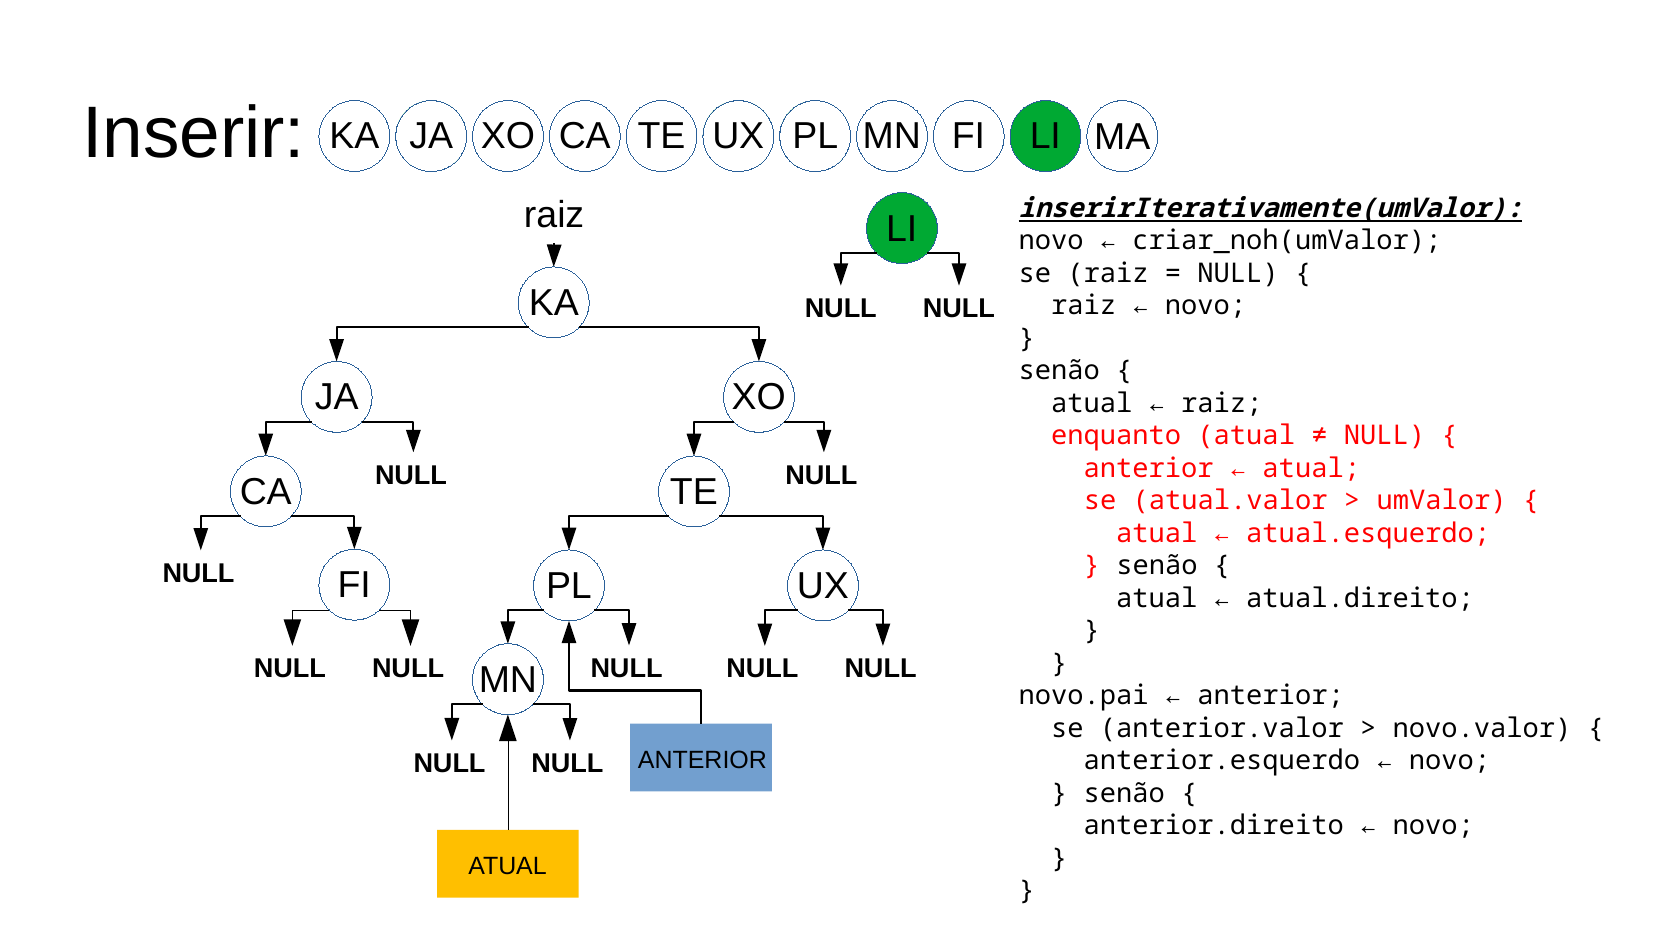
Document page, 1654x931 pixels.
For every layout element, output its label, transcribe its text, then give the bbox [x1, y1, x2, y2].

text_box NULL [770, 452, 878, 498]
title Inserir: [82, 54, 1571, 211]
text_box CA [230, 455, 302, 527]
text_box NULL [147, 550, 254, 596]
text_box [630, 723, 772, 738]
text_box raiz [509, 186, 600, 244]
text_box ANTERIOR [623, 738, 784, 782]
text_box NULL [829, 645, 937, 691]
text_box NULL [575, 645, 683, 689]
text_box [437, 829, 579, 898]
text_box MN [856, 100, 928, 172]
text_box NULL [908, 285, 1010, 331]
text_box [630, 782, 772, 792]
text_box [1051, 437, 1134, 508]
text_box NULL [360, 452, 467, 498]
text_box KA [318, 100, 390, 172]
text_box LI [1010, 100, 1081, 172]
text_box XO [472, 100, 544, 172]
text_box NULL [398, 740, 505, 786]
text_box ATUAL [453, 844, 567, 888]
text_box TE [626, 100, 697, 172]
text_box MN [472, 643, 544, 715]
text_box [744, 118, 786, 212]
text_box PL [533, 549, 605, 621]
text_box inserirIterativamente(umValor): novo ← criar_noh(umValor); se (raiz = NULL) { raiz ← novo; } senão { atual ← raiz; enquanto (atual ≠ NULL) { anterior ← atual; se (atual.valor > umValor) { atual ← atual.esquerdo; } senão { atual ← atual.direito; } } novo.pai ← anterior; se (anterior.valor > novo.valor) { anterior.esquerdo ← novo; } senão { anterior.direito ← novo; } } [1003, 182, 1654, 931]
text_box KA [518, 266, 590, 338]
text_box NULL [357, 645, 464, 691]
text_box JA [301, 361, 373, 433]
text_box CA [549, 100, 621, 172]
text_box TE [658, 455, 730, 527]
text_box NULL [516, 740, 624, 786]
text_box NULL [239, 645, 346, 691]
text_box FI [318, 549, 390, 621]
text_box LI [866, 192, 938, 264]
text_box XO [723, 361, 795, 433]
text_box MA [1086, 100, 1158, 172]
text_box PL [779, 100, 851, 172]
text_box NULL [711, 645, 818, 691]
text_box NULL [790, 285, 892, 331]
text_box UX [702, 100, 774, 172]
text_box FI [933, 100, 1005, 172]
text_box JA [395, 100, 467, 172]
text_box UX [787, 549, 859, 621]
